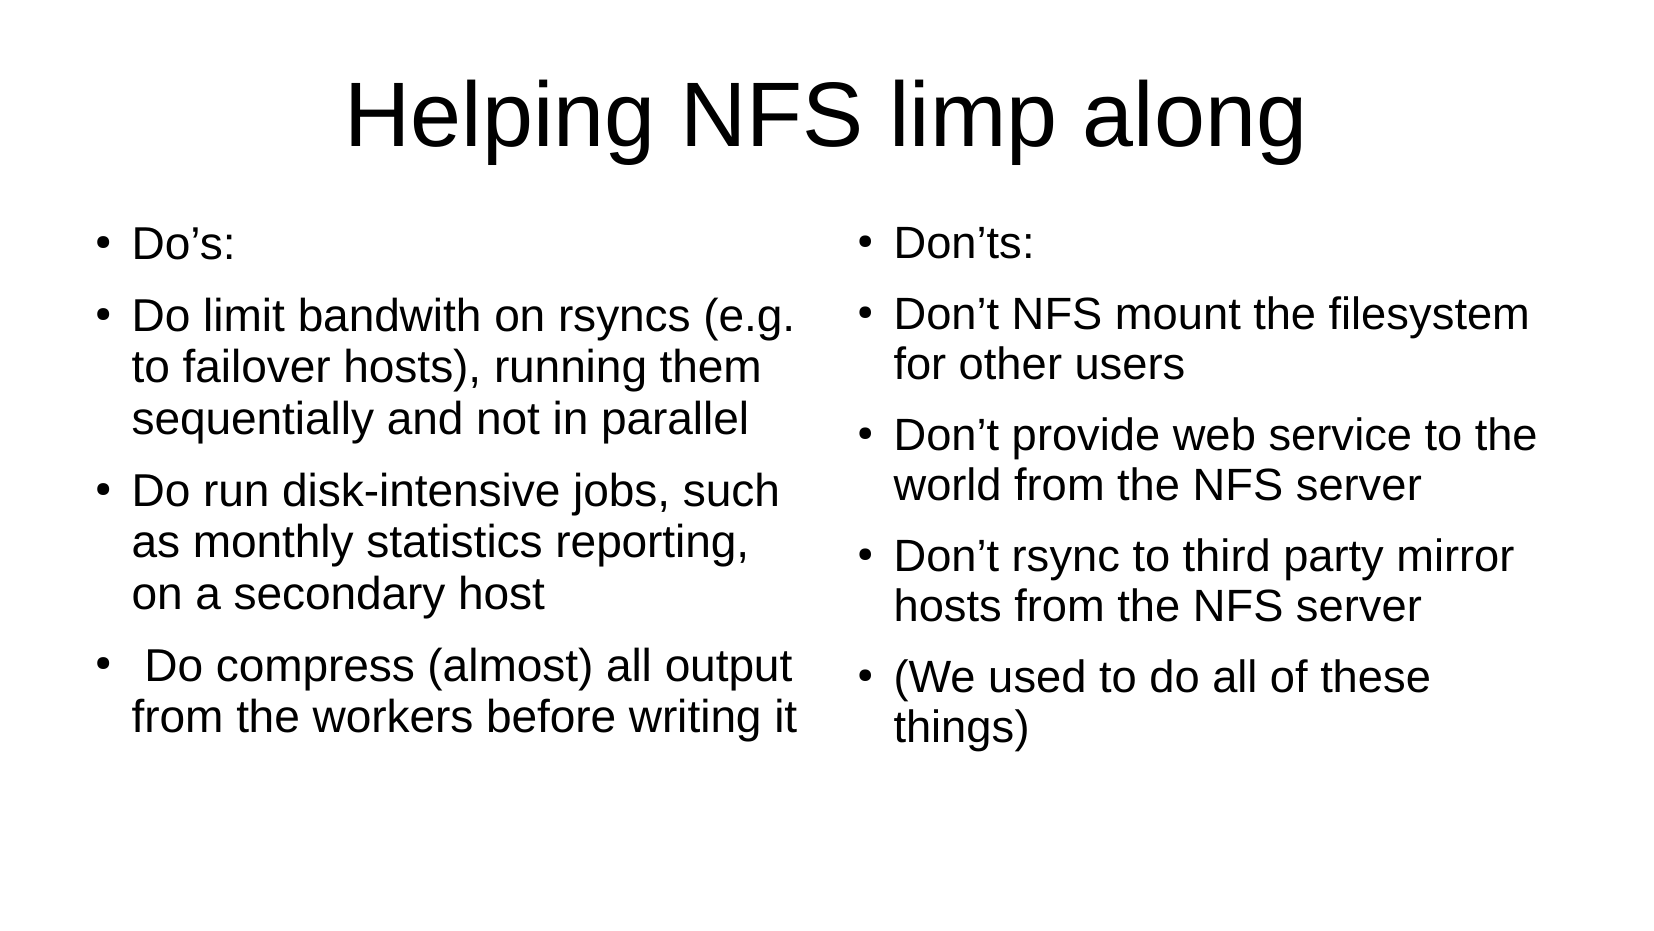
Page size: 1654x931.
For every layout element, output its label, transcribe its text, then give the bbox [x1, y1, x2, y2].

title Helping NFS limp along [82, 37, 1571, 193]
list Don’ts: Don’t NFS mount the filesystem for other users Don’t provide web service to the world from the NFS server Don’t rsync to third party mirror hosts from the NFS server (We used to do all of these things) [845, 217, 1572, 758]
list Do’s: Do limit bandwith on rsyncs (e.g. to failover hosts), running them sequentially and not in parallel Do run disk-intensive jobs, such as monthly statistics reporting, on a secondary host Do compress (almost) all output from the workers before writing it [82, 217, 809, 758]
